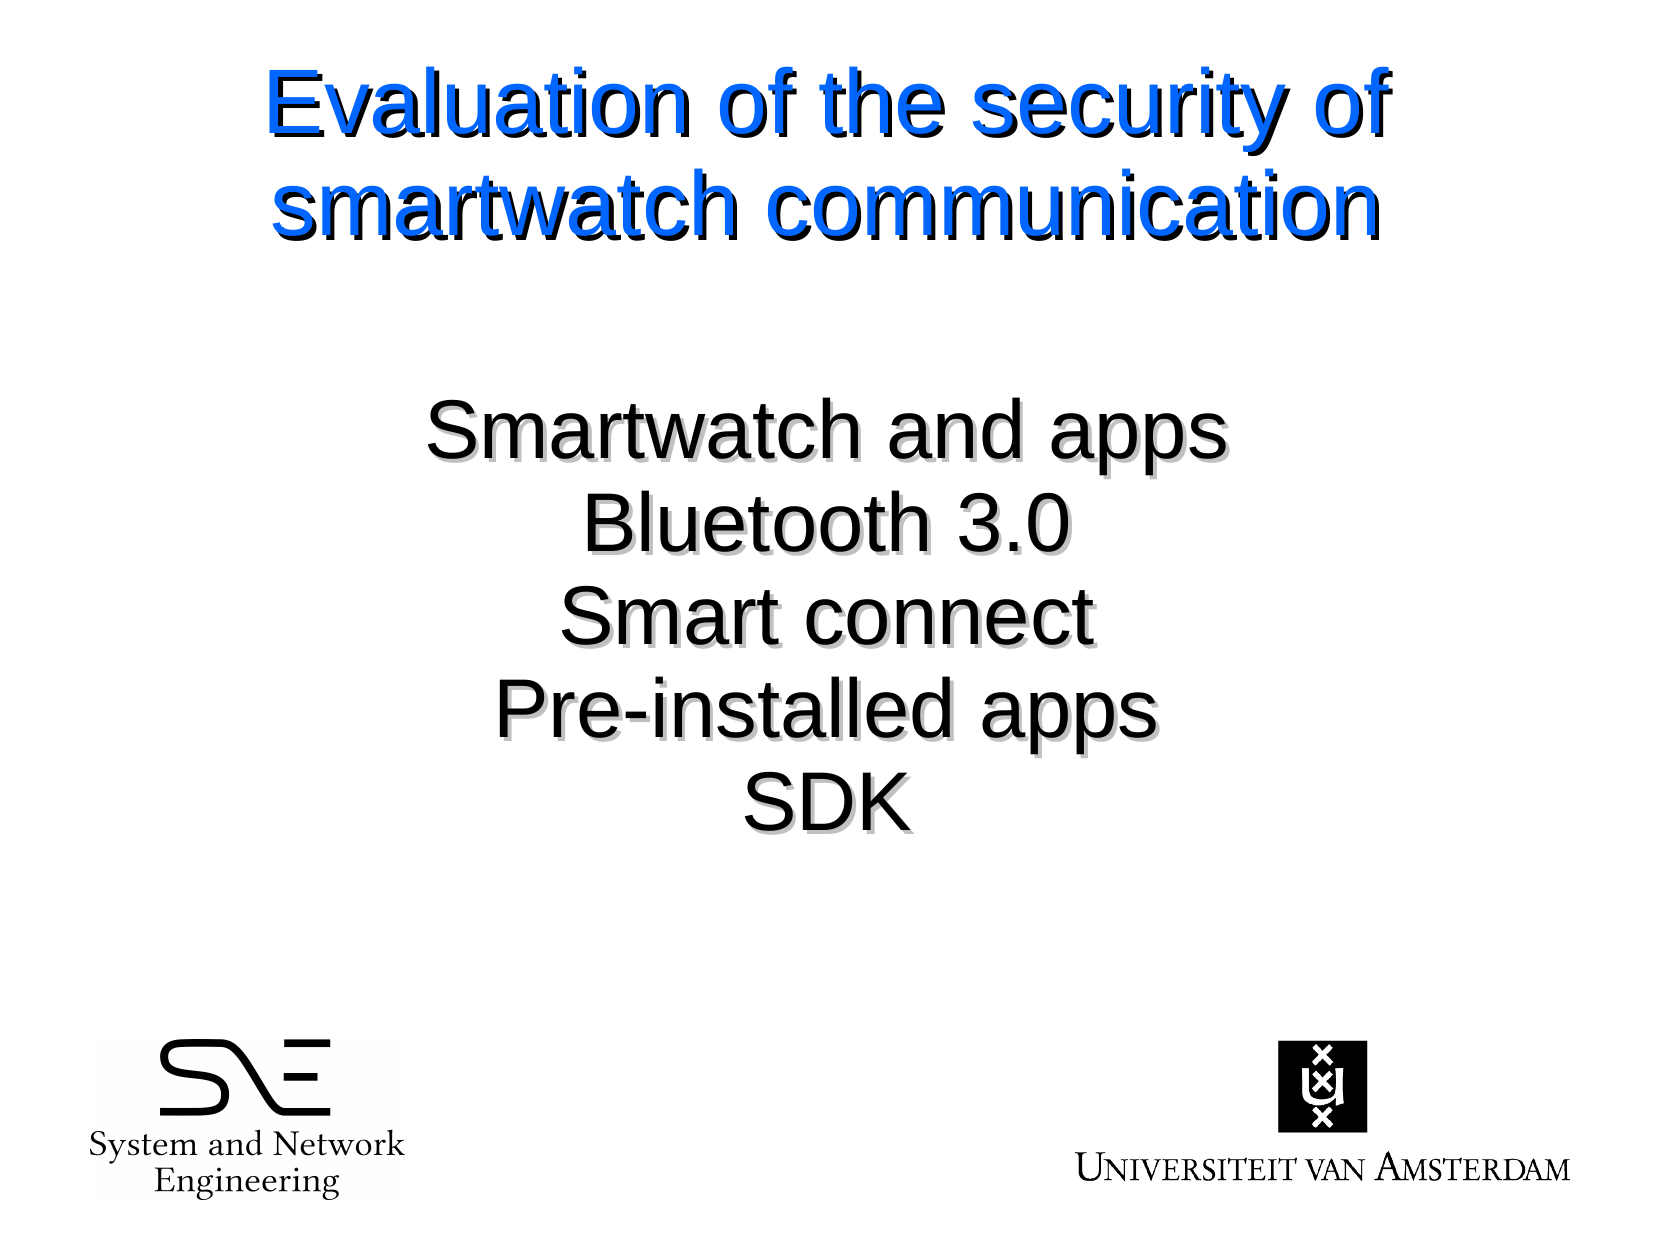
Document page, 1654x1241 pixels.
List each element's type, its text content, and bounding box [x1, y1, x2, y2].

picture [90, 1039, 405, 1201]
picture [1068, 1034, 1576, 1187]
title Evaluation of the security of smartwatch communication [82, 49, 1571, 257]
subtitle Smartwatch and apps Bluetooth 3.0 Smart connect Pre-installed apps SDK [82, 290, 1571, 1233]
